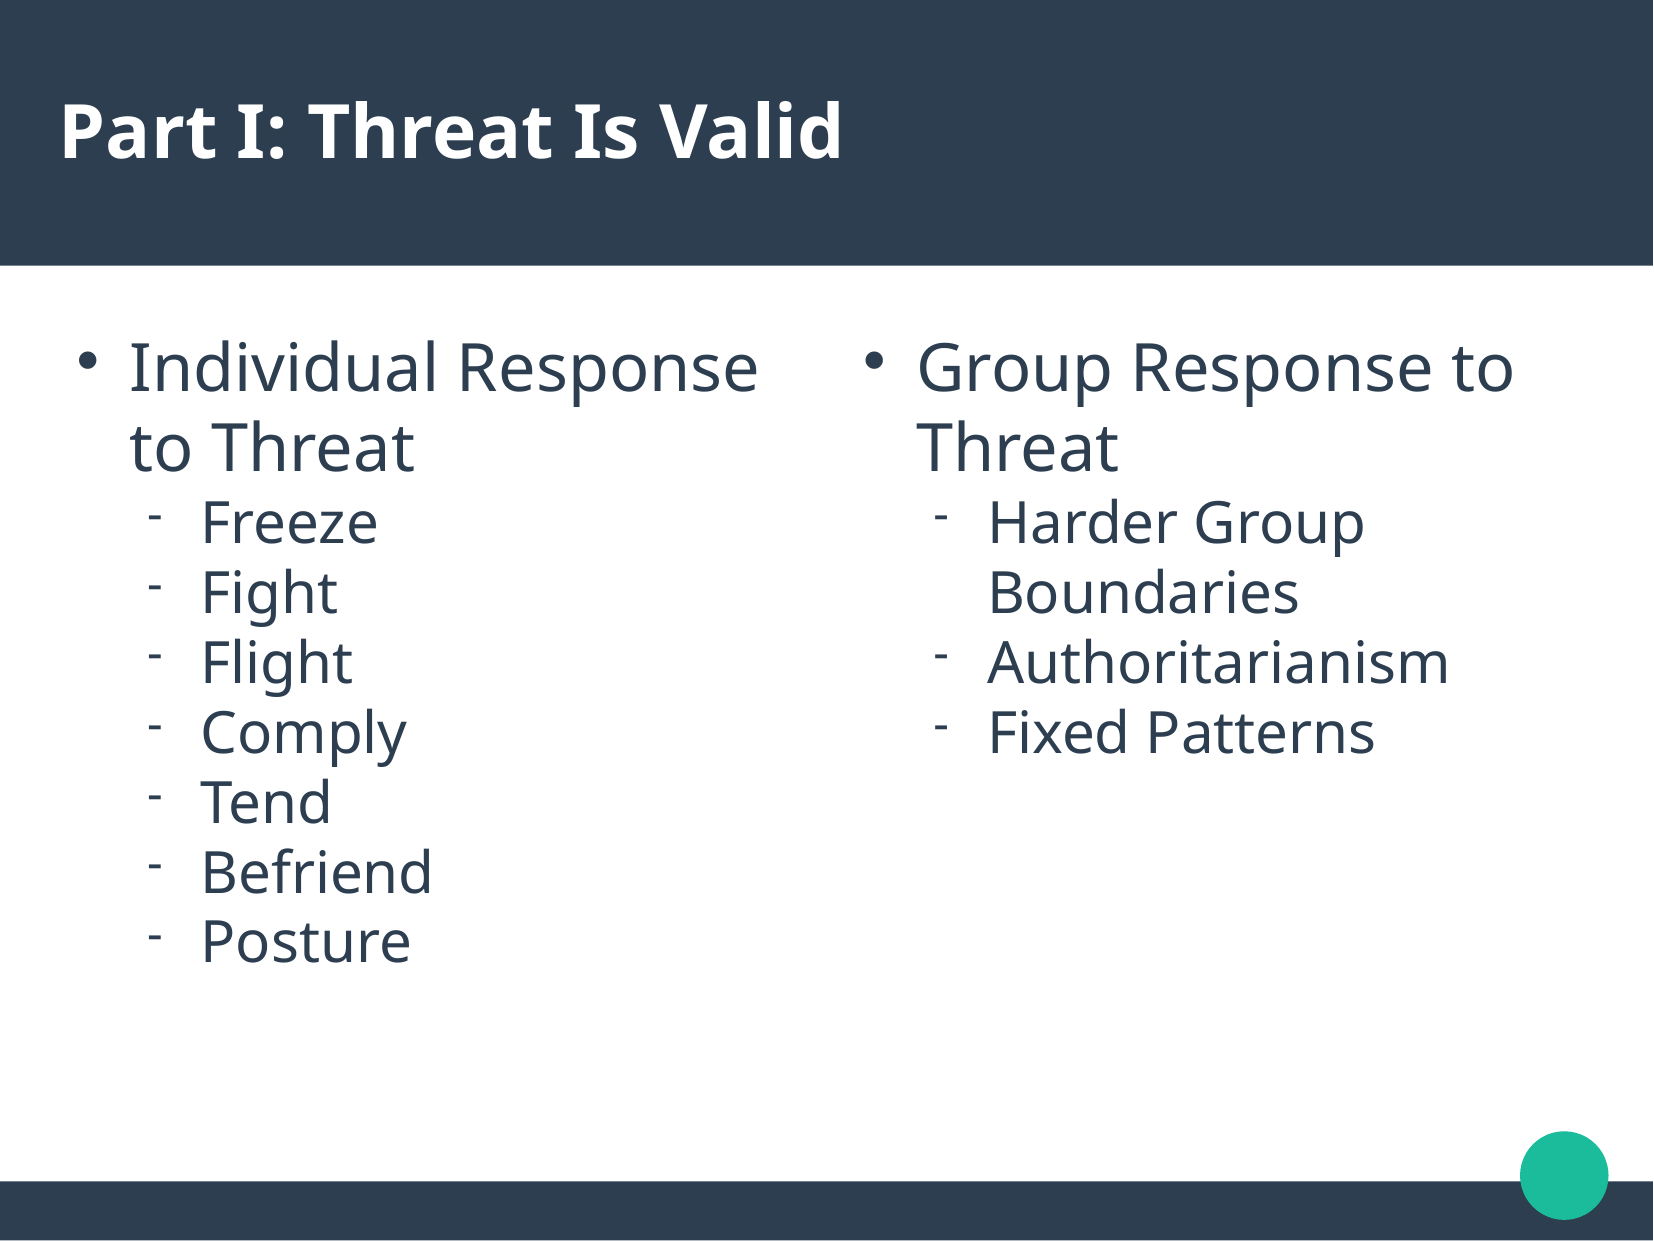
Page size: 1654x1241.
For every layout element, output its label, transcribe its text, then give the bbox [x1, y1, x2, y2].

text_box Group Response to Threat Harder Group Boundaries Authoritarianism Fixed Patterns [845, 324, 1595, 1152]
text_box Individual Response to Threat Freeze Fight Flight Comply Tend Befriend Posture [58, 324, 808, 1152]
text_box Part I: Threat Is Valid [58, 49, 1594, 207]
